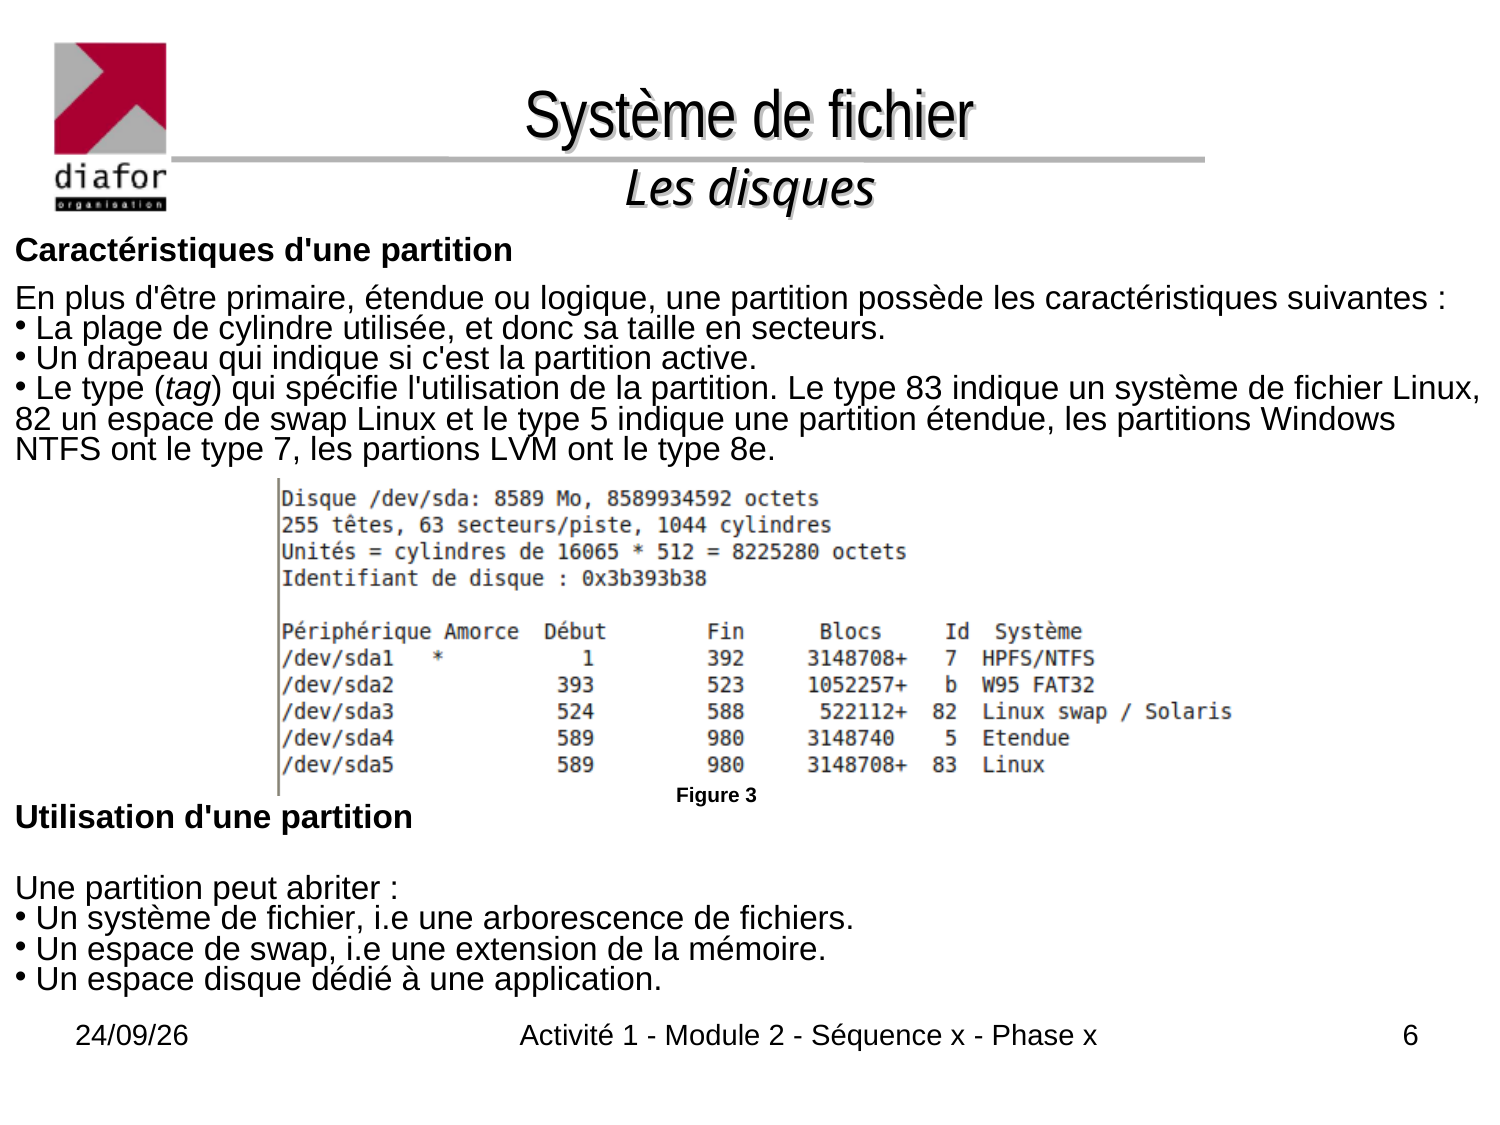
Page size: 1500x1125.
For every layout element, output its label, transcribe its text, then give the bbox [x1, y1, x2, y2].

text_box Utilisation d'une partition [0, 797, 429, 843]
text_box Caractéristiques d'une partition [0, 230, 529, 276]
title Système de fichier Les disques [75, 45, 1426, 250]
text_box Figure 3 [661, 779, 772, 814]
text_box En plus d'être primaire, étendue ou logique, une partition possède les caractéristiques suivantes : La plage de cylindre utilisée, et donc sa taille en secteurs. Un drapeau qui indique si c'est la partition active. Le type (tag) qui spécifie l'utilisation de la partition. Le type 83 indique un système de fichier Linux, 82 un espace de swap Linux et le type 5 indique une partition étendue, les partitions Windows NTFS ont le type 7, les partions LVM ont le type 8e. [0, 277, 1500, 475]
picture [277, 478, 1247, 796]
picture [53, 42, 168, 213]
text_box Une partition peut abriter : Un système de fichier, i.e une arborescence de fichiers. Un espace de swap, i.e une extension de la mémoire. Un espace disque dédié à une application. [0, 867, 872, 1004]
